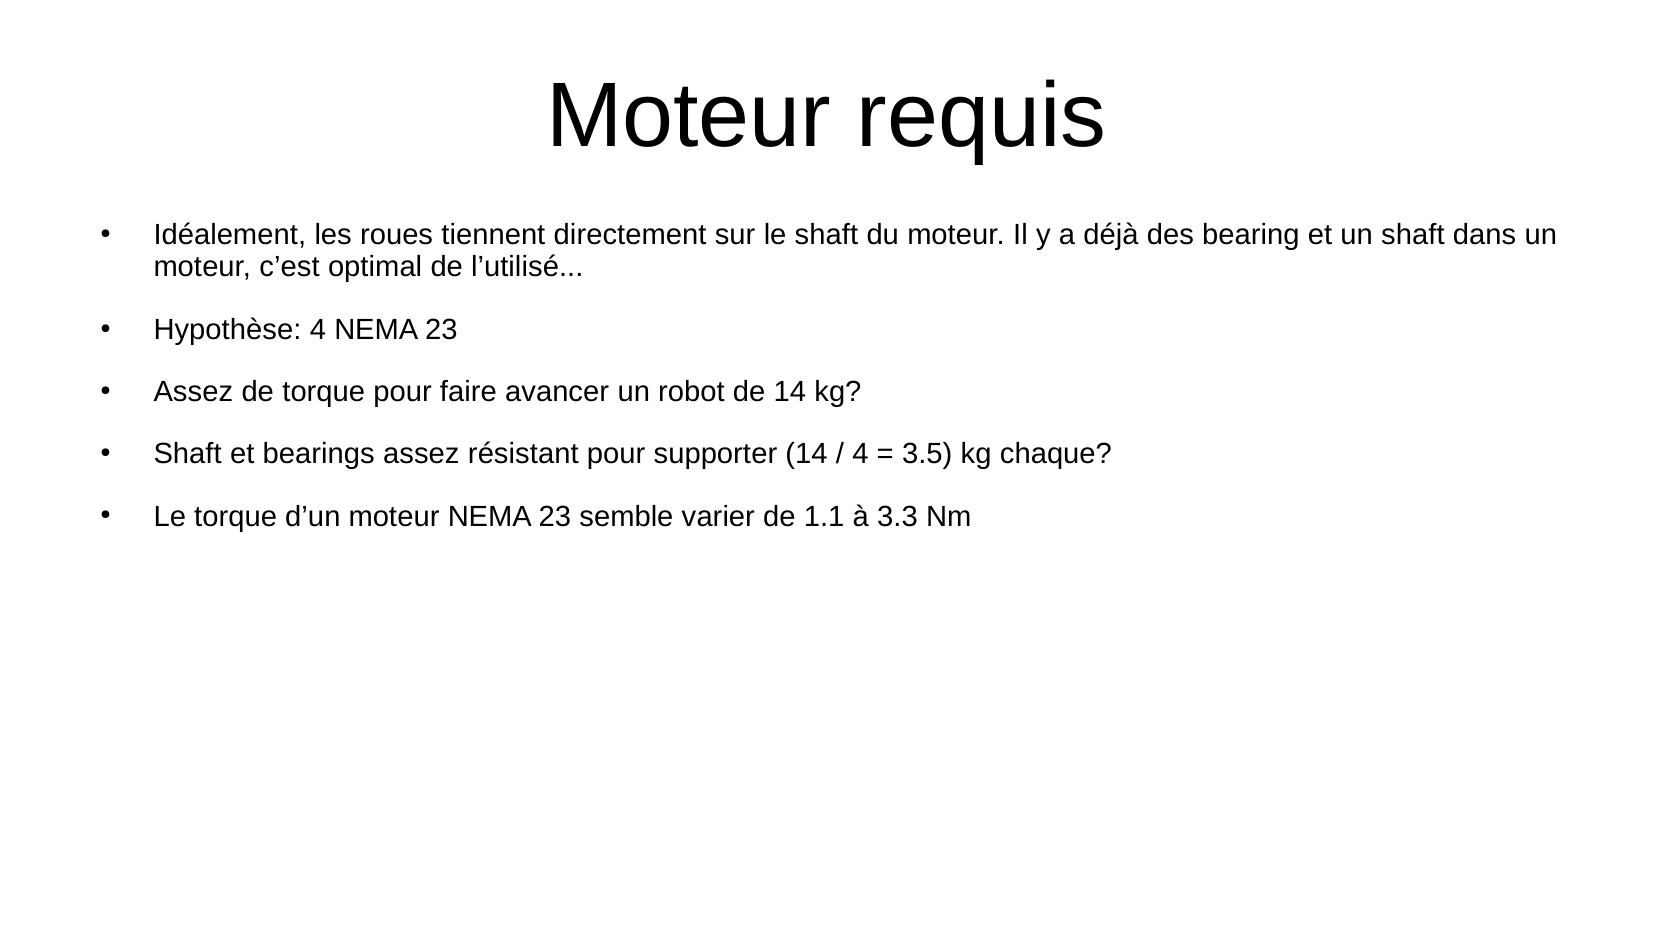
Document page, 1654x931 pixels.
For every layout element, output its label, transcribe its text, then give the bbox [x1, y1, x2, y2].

title Moteur requis [82, 37, 1571, 193]
list Idéalement, les roues tiennent directement sur le shaft du moteur. Il y a déjà des bearing et un shaft dans un moteur, c’est optimal de l’utilisé... Hypothèse: 4 NEMA 23 Assez de torque pour faire avancer un robot de 14 kg? Shaft et bearings assez résistant pour supporter (14 / 4 = 3.5) kg chaque? Le torque d’un moteur NEMA 23 semble varier de 1.1 à 3.3 Nm [82, 217, 1571, 758]
